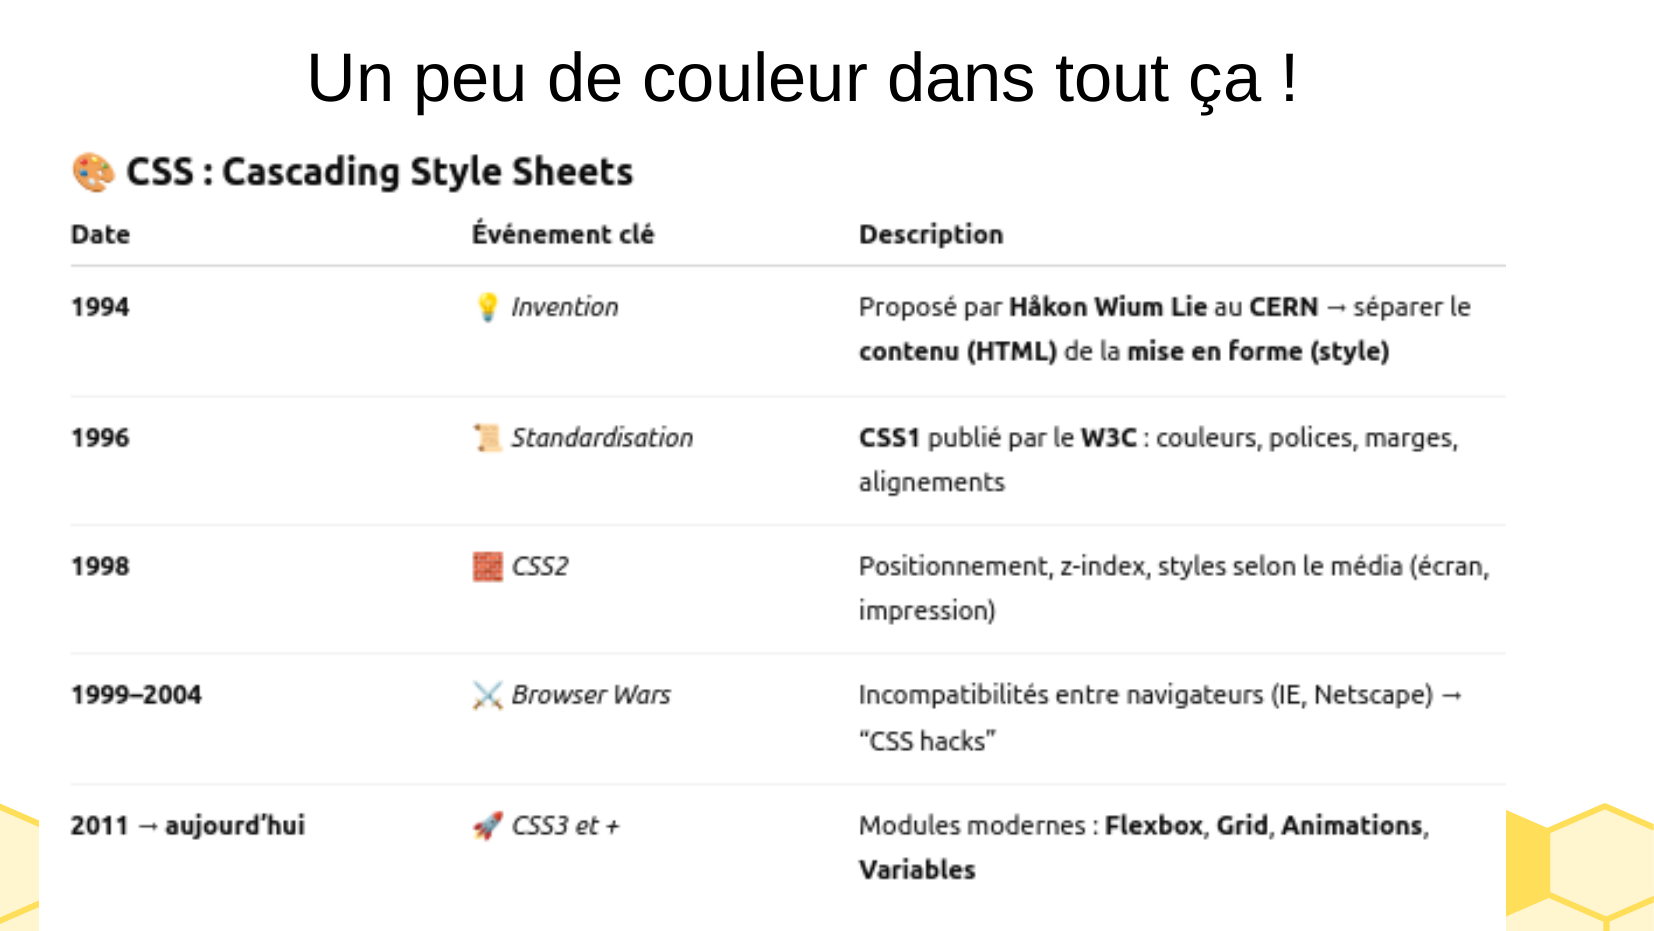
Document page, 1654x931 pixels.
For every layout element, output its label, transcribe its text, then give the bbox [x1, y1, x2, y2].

title Un peu de couleur dans tout ça ! [59, 0, 1548, 156]
picture [39, 118, 1506, 931]
